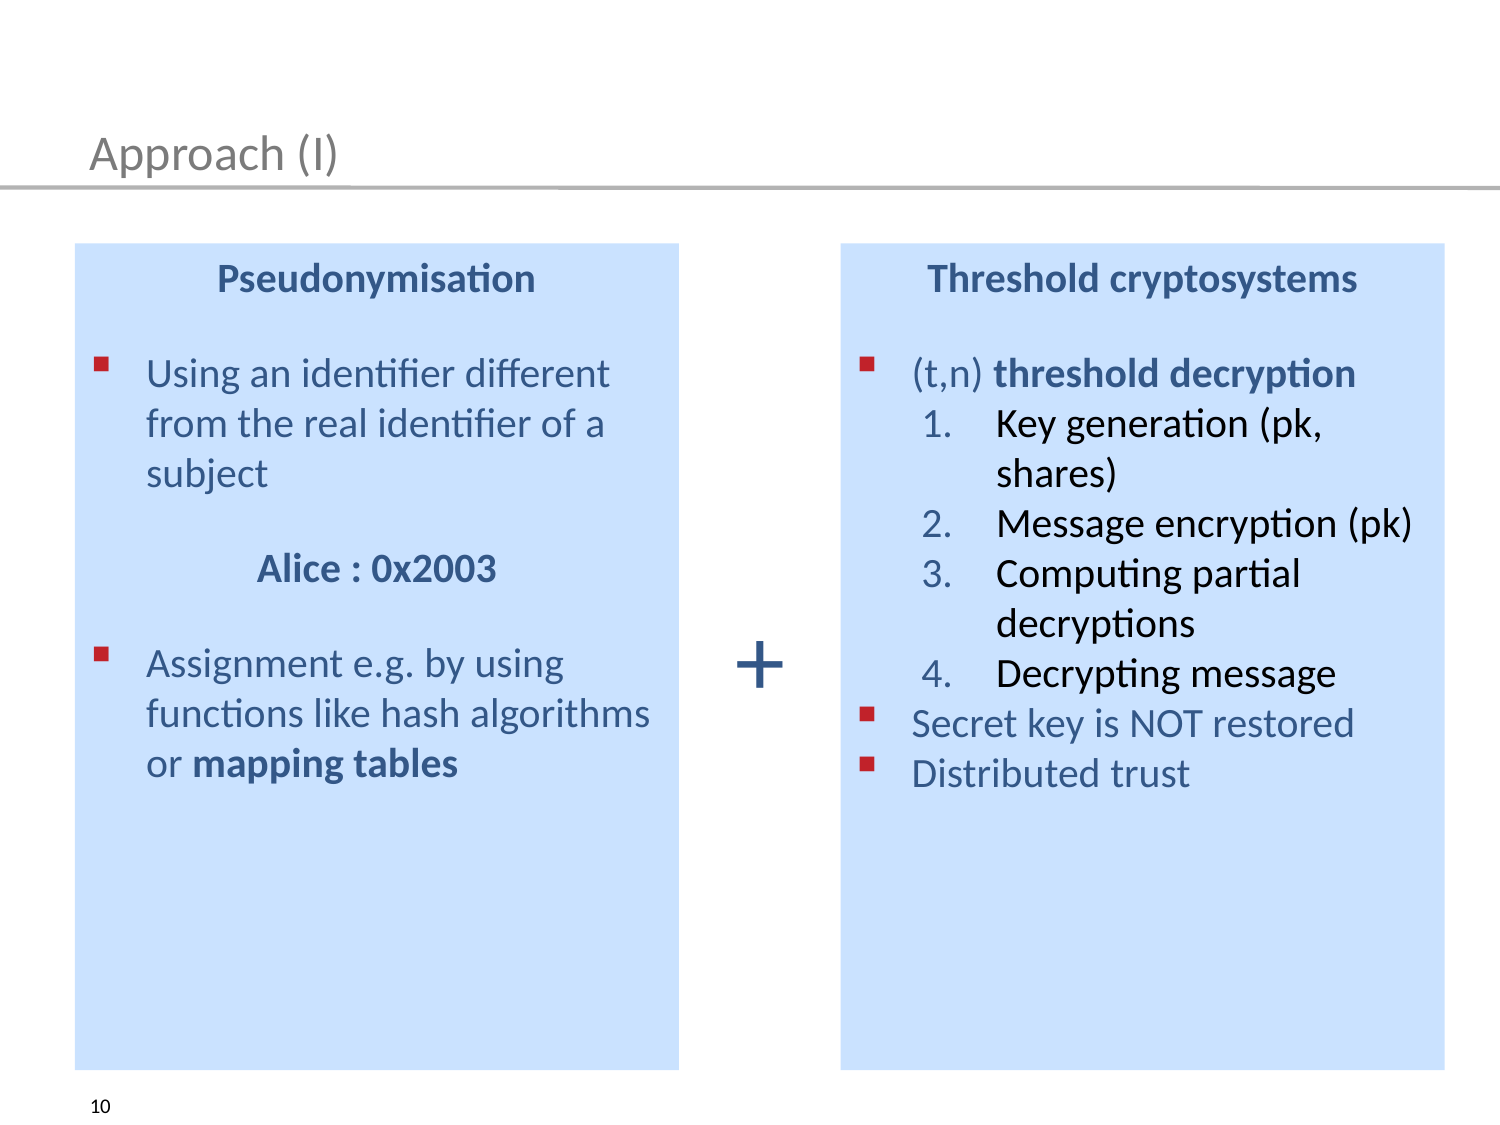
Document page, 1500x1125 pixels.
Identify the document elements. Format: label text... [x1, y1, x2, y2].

text_box Pseudonymisation Using an identifier different from the real identifier of a subject Alice : 0x2003 Assignment e.g. by using functions like hash algorithms or mapping tables [74, 243, 679, 1071]
text_box Approach (I) [75, 19, 1463, 188]
text_box + [679, 243, 840, 1071]
text_box Threshold cryptosystems (t,n) threshold decryption Key generation (pk, shares) Message encryption (pk) Computing partial decryptions Decrypting message Secret key is NOT restored Distributed trust [840, 243, 1445, 1071]
